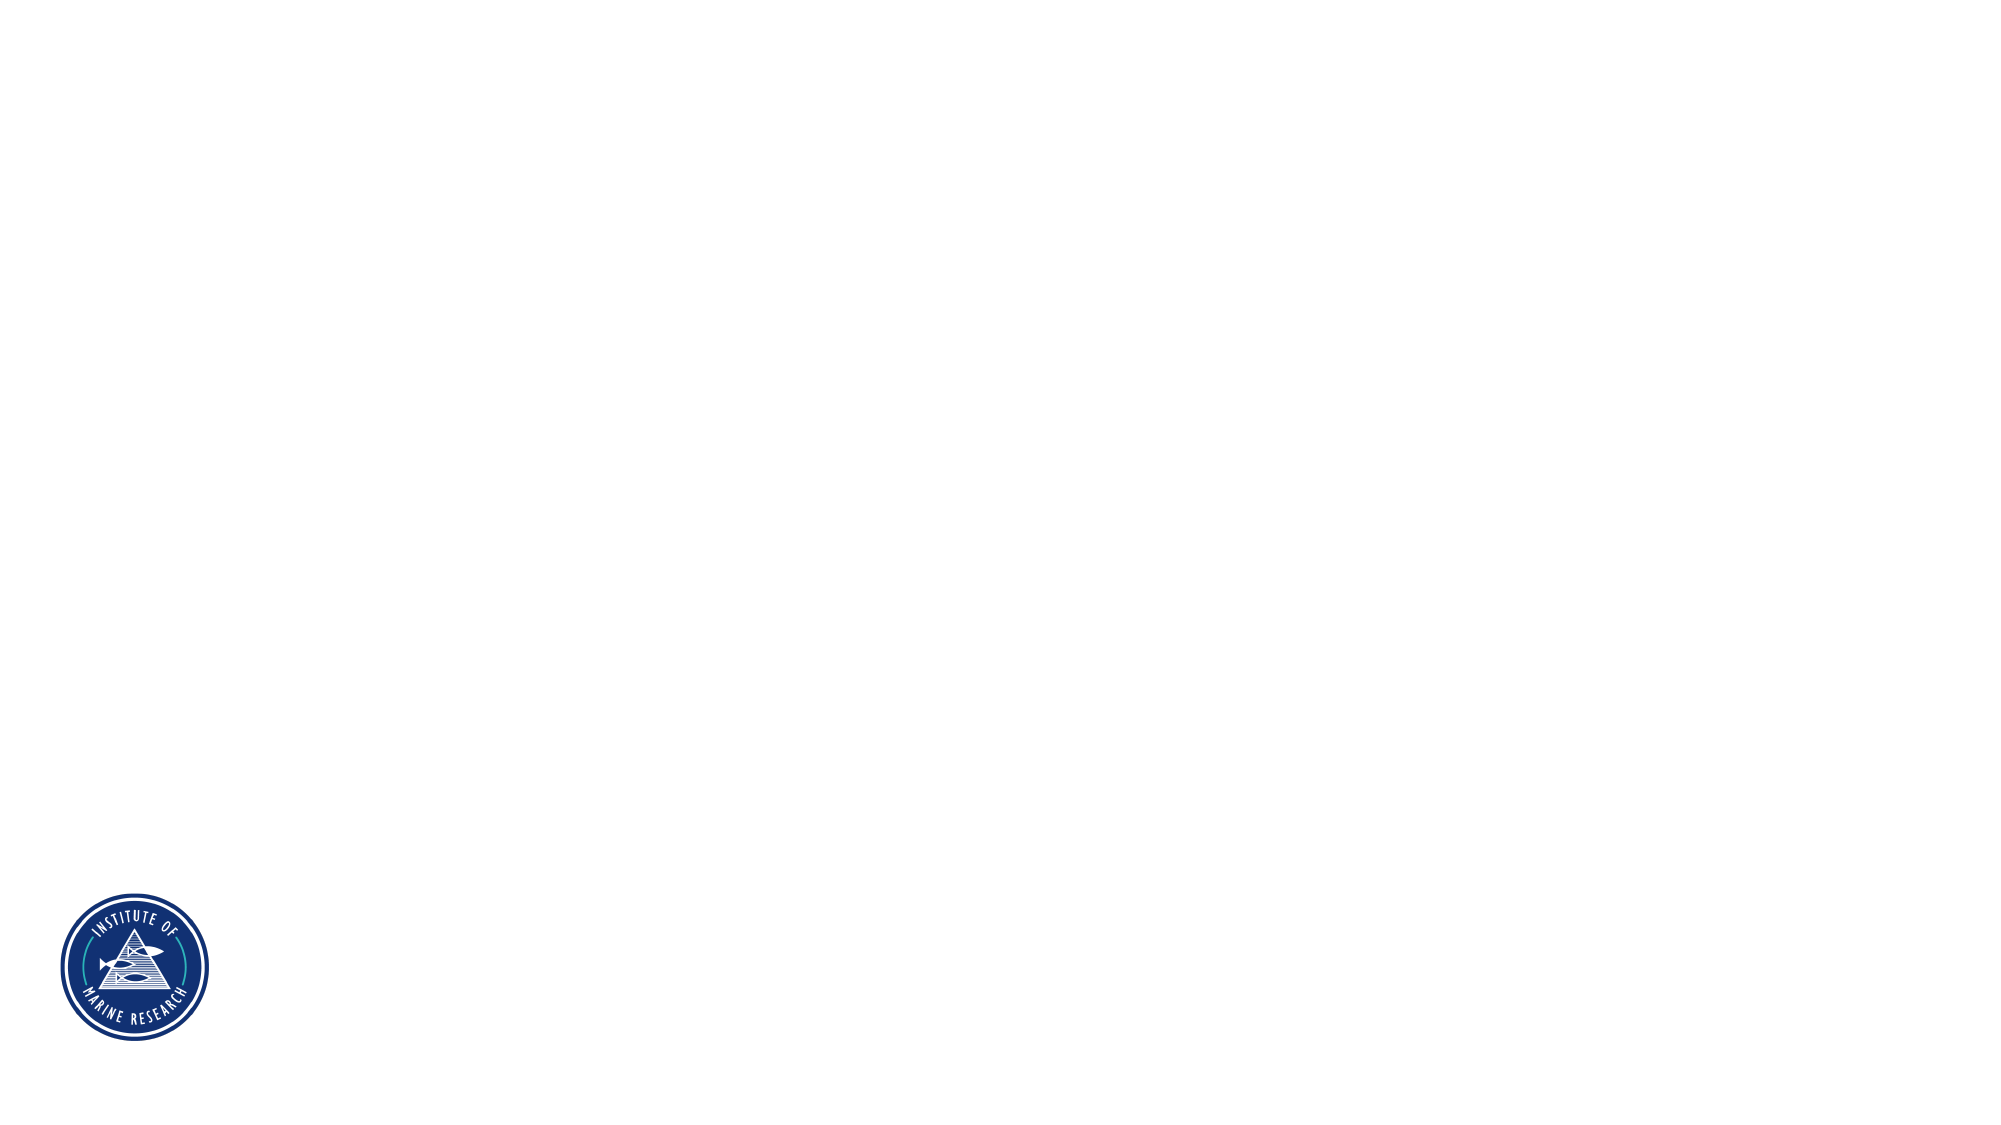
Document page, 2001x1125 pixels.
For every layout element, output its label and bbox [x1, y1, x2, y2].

picture [58, 891, 211, 1043]
